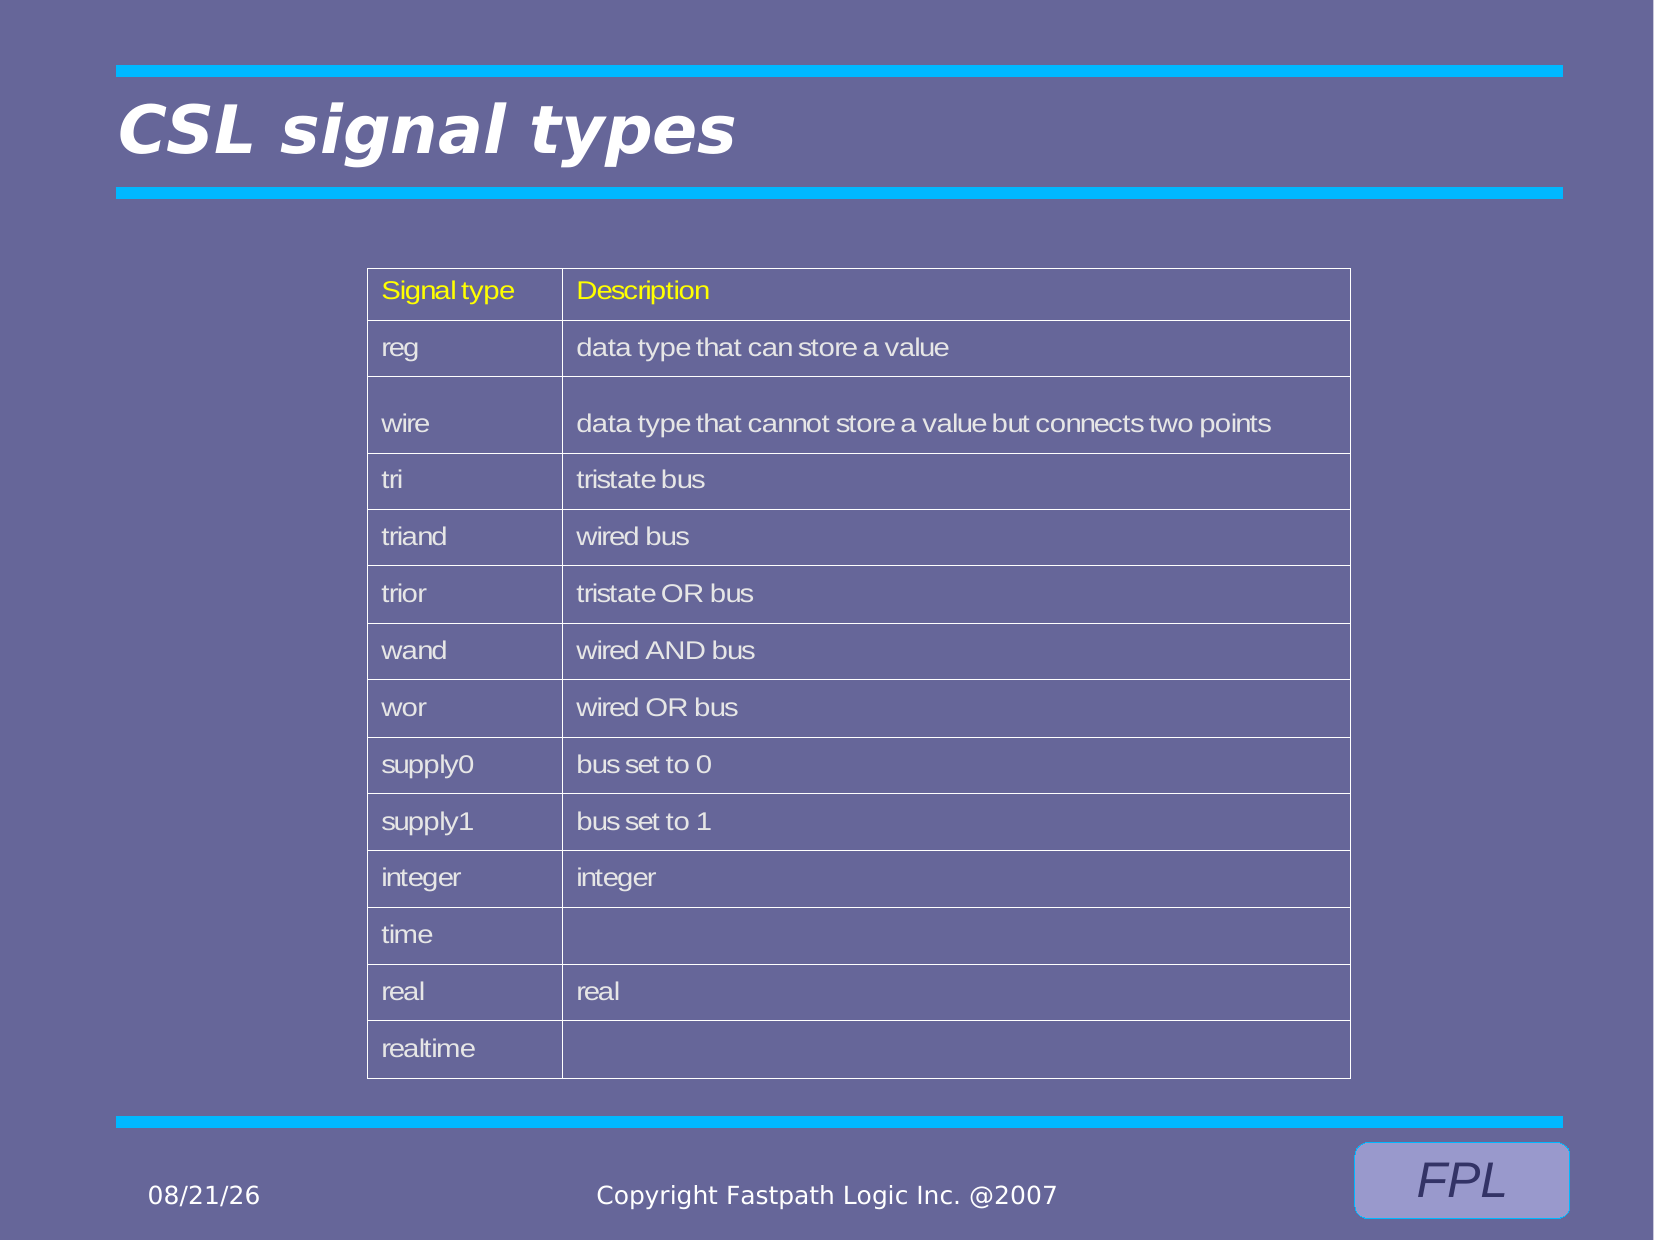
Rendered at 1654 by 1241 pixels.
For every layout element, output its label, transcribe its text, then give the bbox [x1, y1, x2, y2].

title CSL signal types [118, 41, 1531, 219]
chart [365, 266, 1486, 1080]
